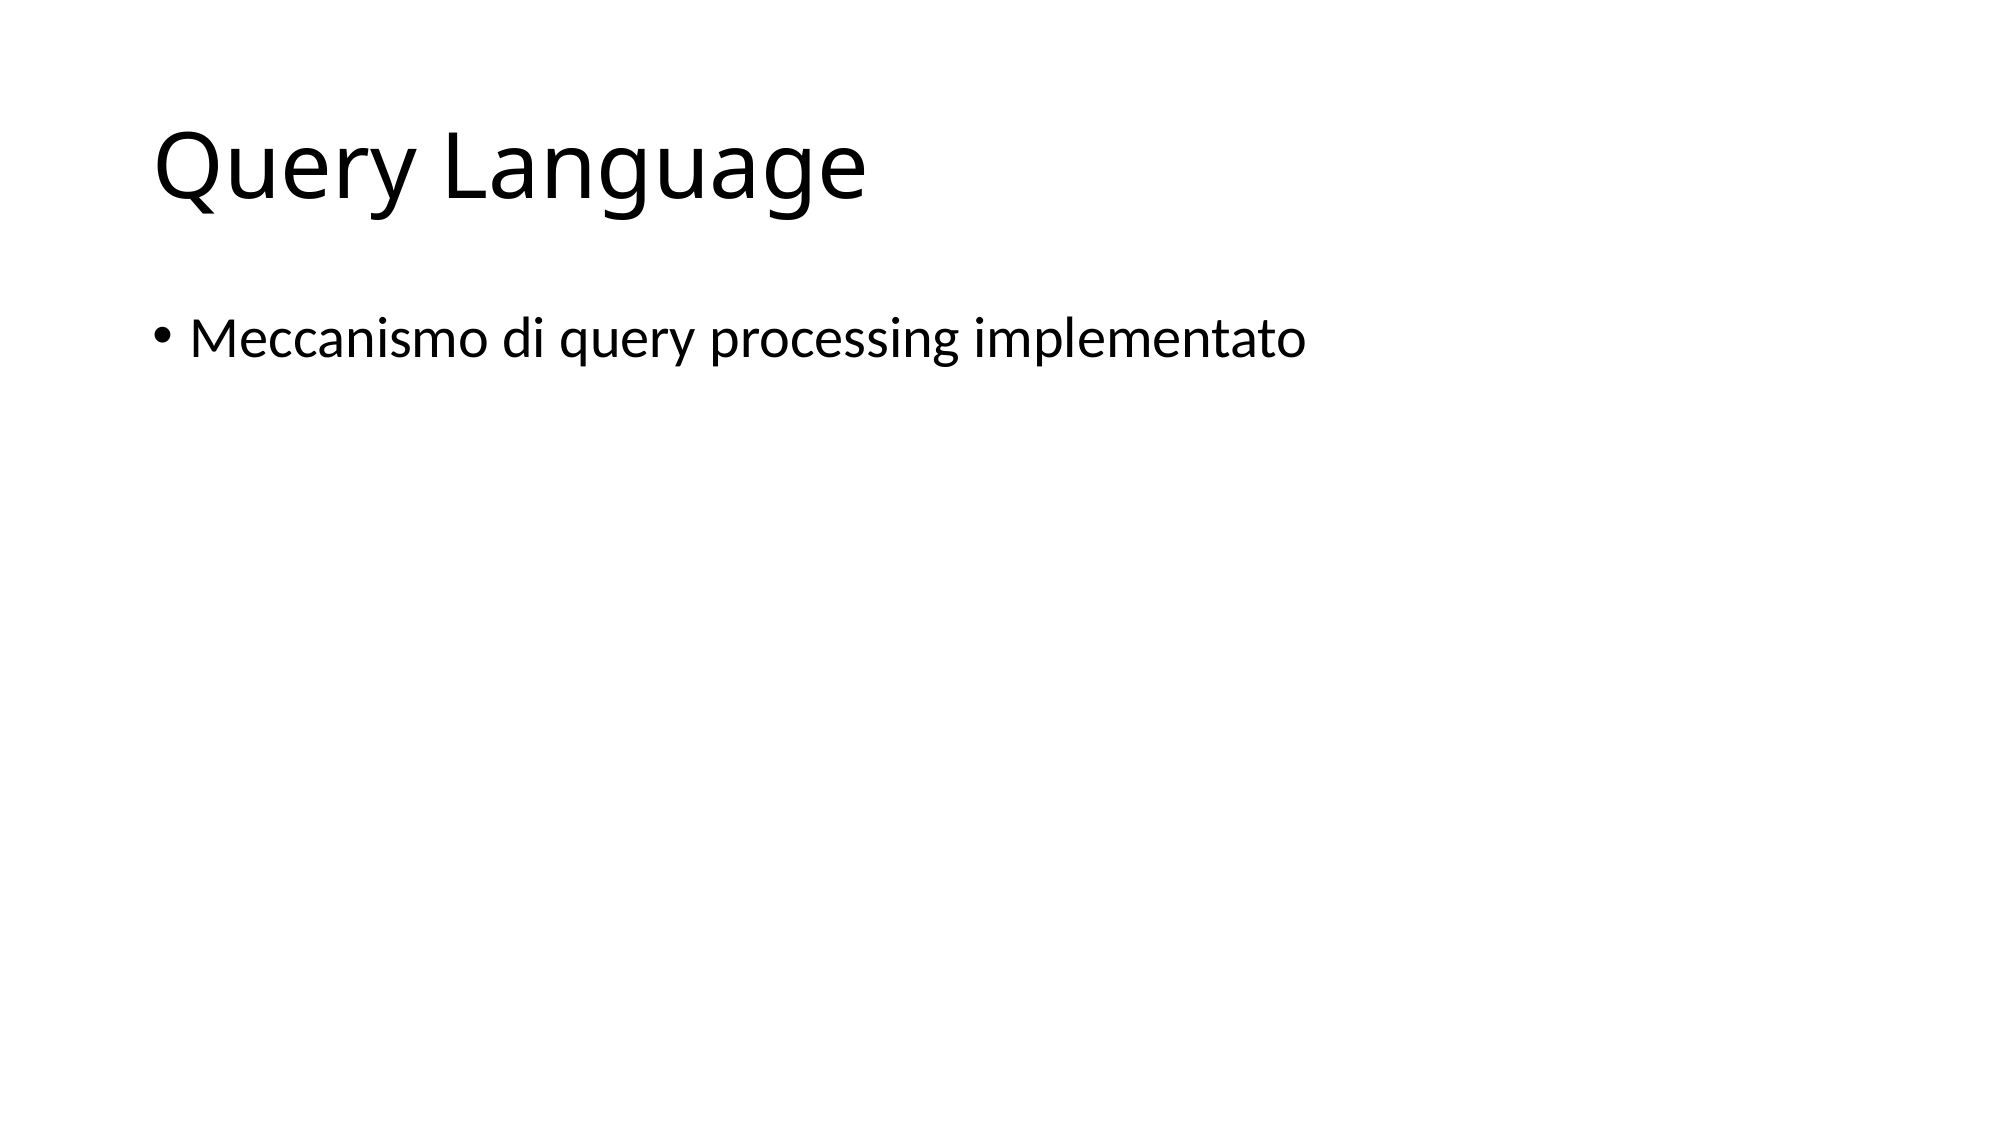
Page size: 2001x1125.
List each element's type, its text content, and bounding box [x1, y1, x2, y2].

list Meccanismo di query processing implementato [137, 299, 1863, 1014]
title Query Language [137, 59, 1863, 278]
